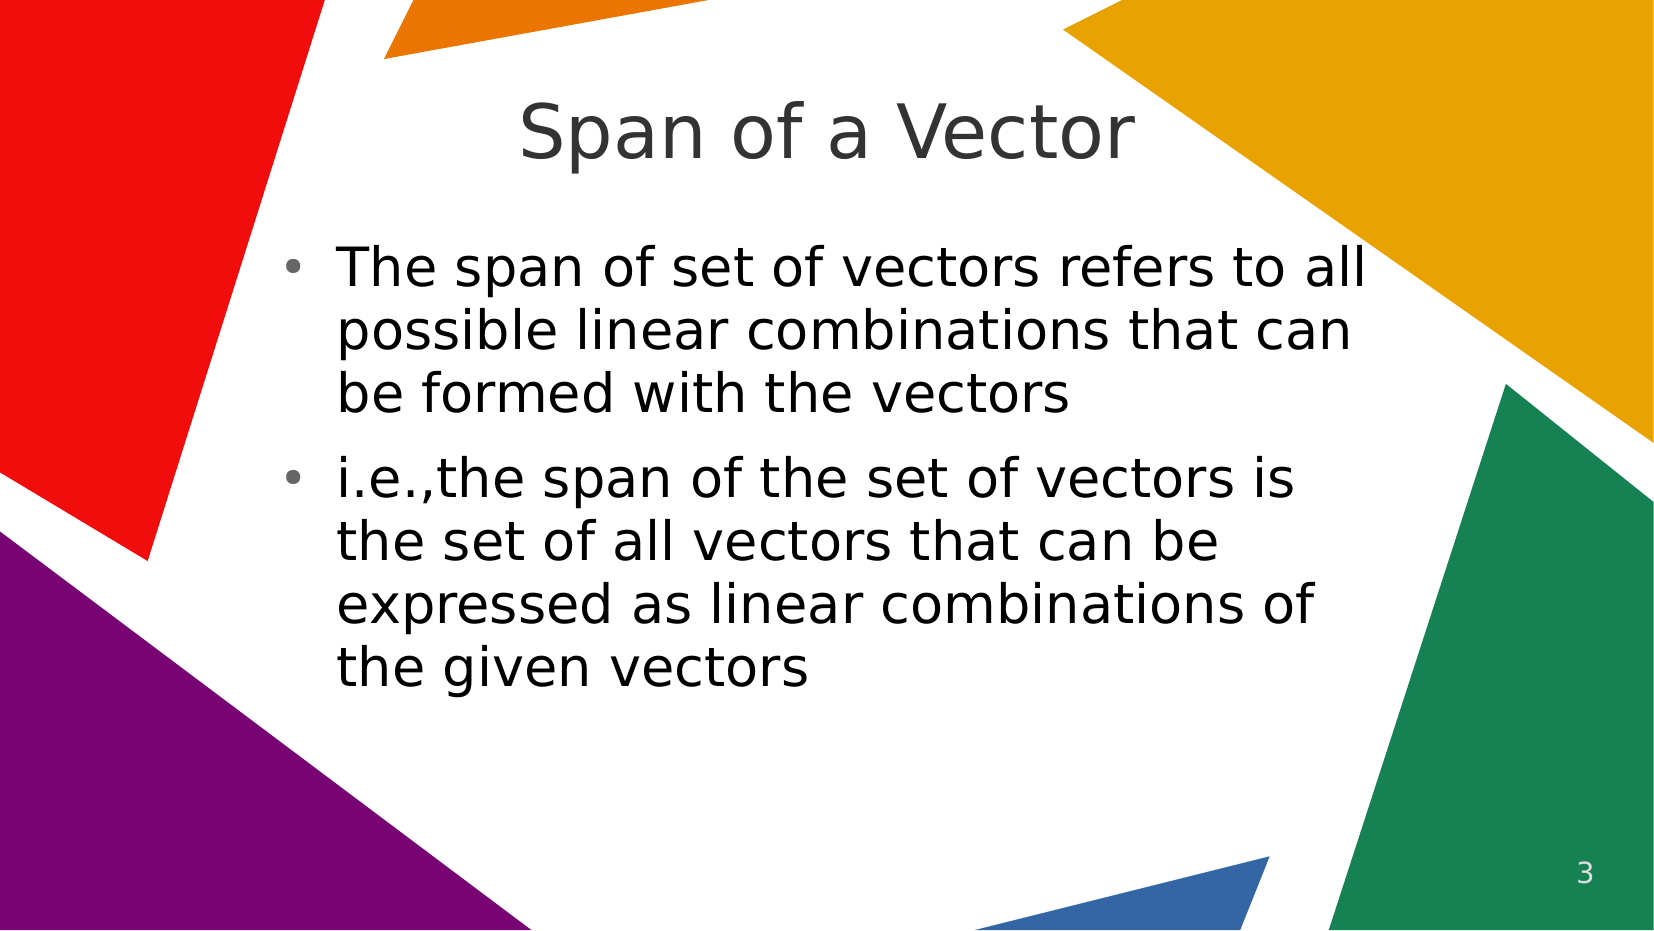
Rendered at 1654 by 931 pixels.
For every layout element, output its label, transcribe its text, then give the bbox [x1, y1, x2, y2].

title Span of a Vector [295, 59, 1359, 207]
list The span of set of vectors refers to all possible linear combinations that can be formed with the vectors i.e.,the span of the set of vectors is the set of all vectors that can be expressed as linear combinations of the given vectors [265, 236, 1388, 827]
